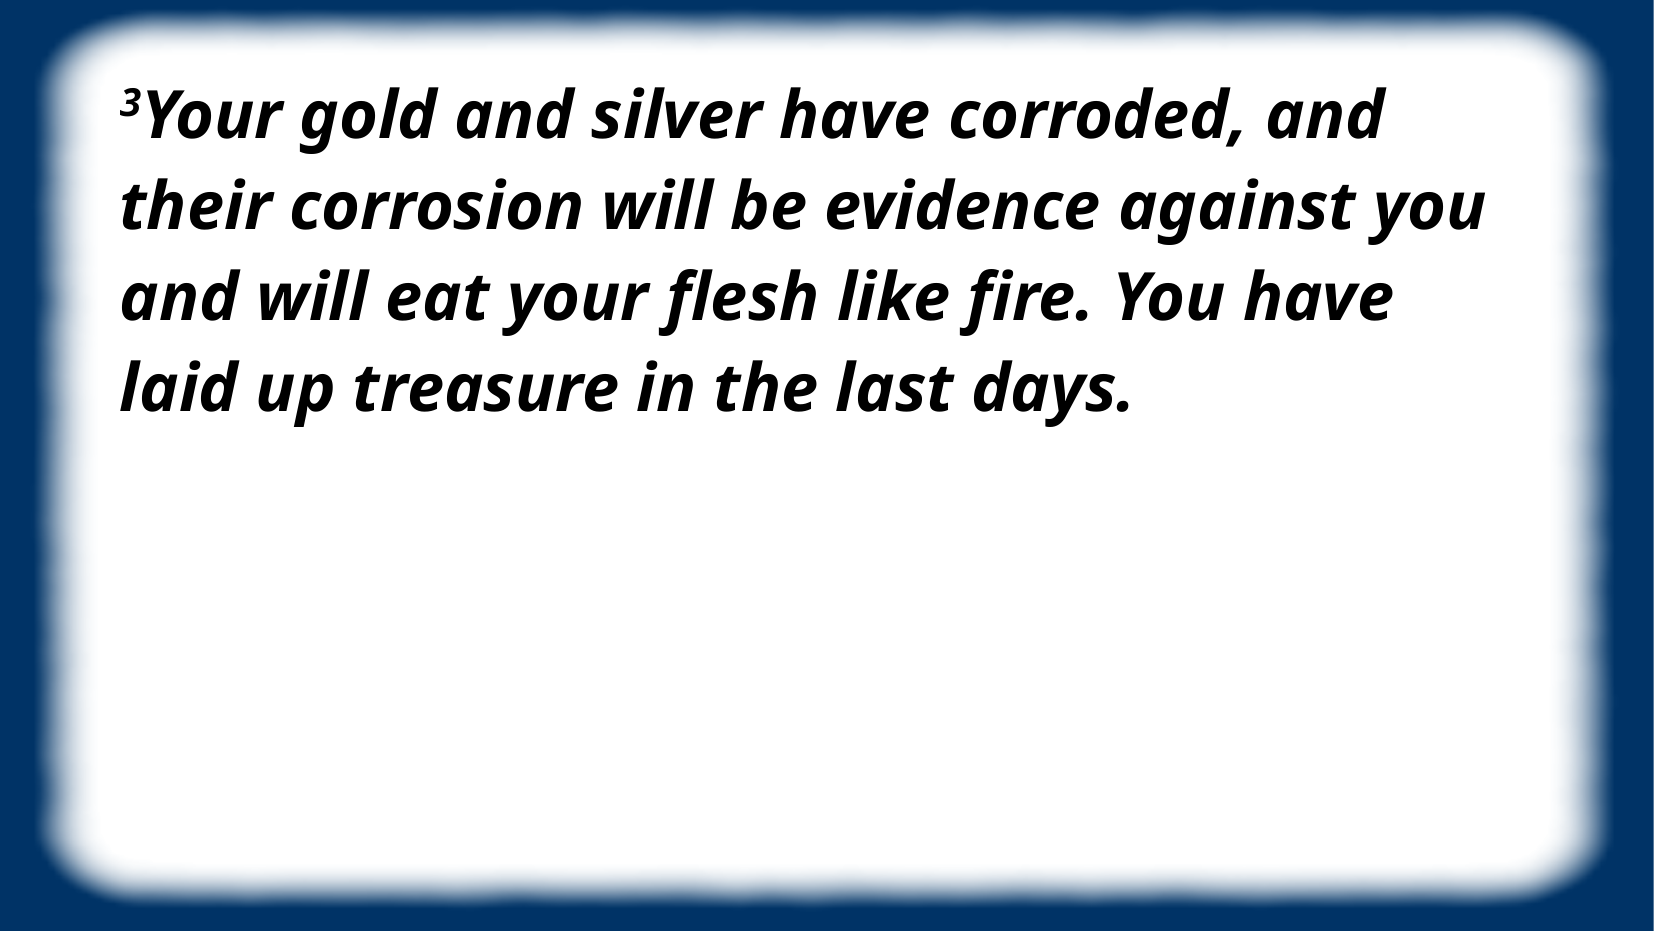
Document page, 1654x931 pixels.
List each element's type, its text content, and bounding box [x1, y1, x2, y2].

picture [0, 0, 1654, 931]
text_box 3Your gold and silver have corroded, and their corrosion will be evidence against you and will eat your flesh like fire. You have laid up treasure in the last days. [105, 60, 1546, 430]
